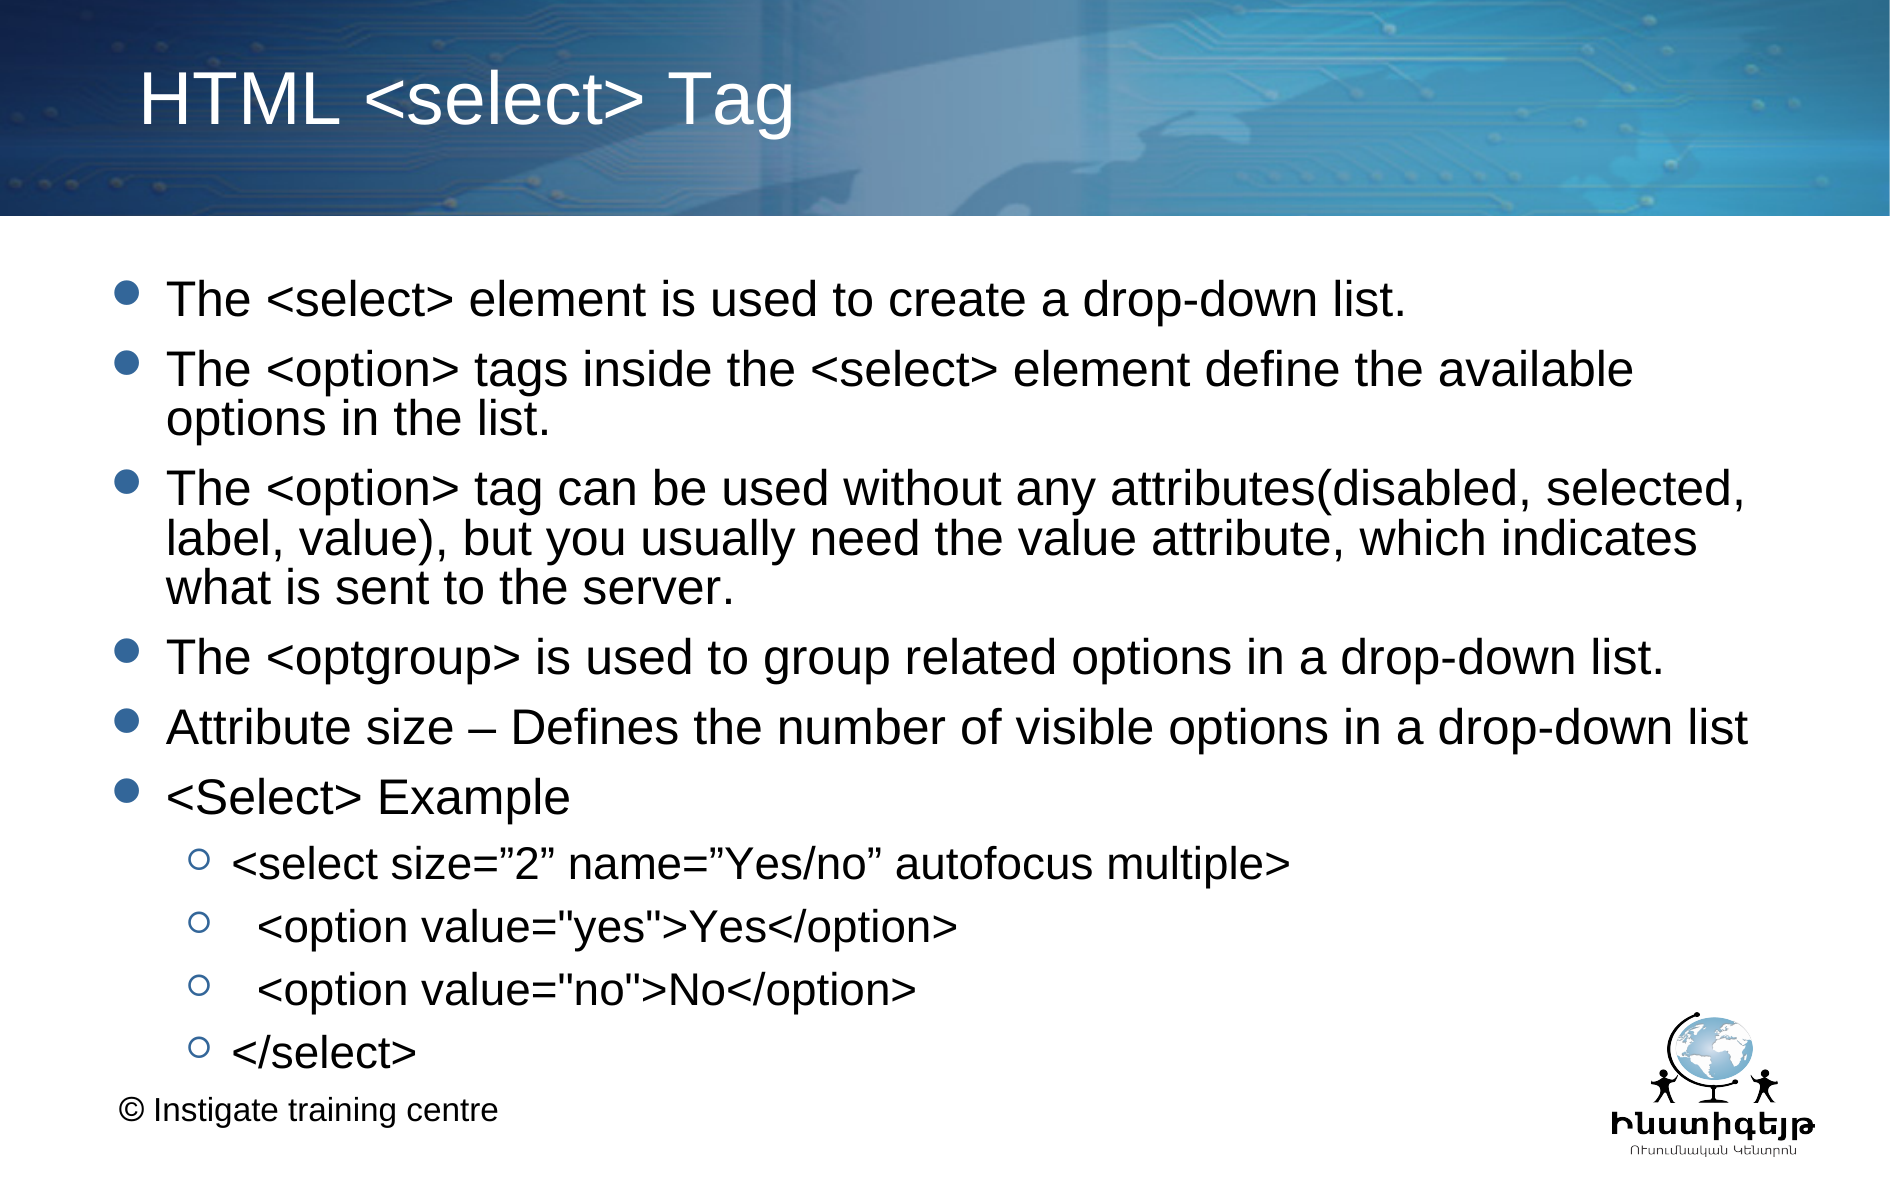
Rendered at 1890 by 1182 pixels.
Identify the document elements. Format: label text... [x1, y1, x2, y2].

picture [0, 0, 1890, 216]
picture [1612, 1012, 1815, 1157]
list The <select> element is used to create a drop-down list. The <option> tags inside the <select> element define the available options in the list. The <option> tag can be used without any attributes(disabled, selected, label, value), but you usually need the value attribute, which indicates what is sent to the server. The <optgroup> is used to group related options in a drop-down list. Attribute size – Defines the number of visible options in a drop-down list <Select> Example <select size=”2” name=”Yes/no” autofocus multiple> <option value="yes">Yes</option> <option value="no">No</option> </select> [110, 276, 1801, 306]
